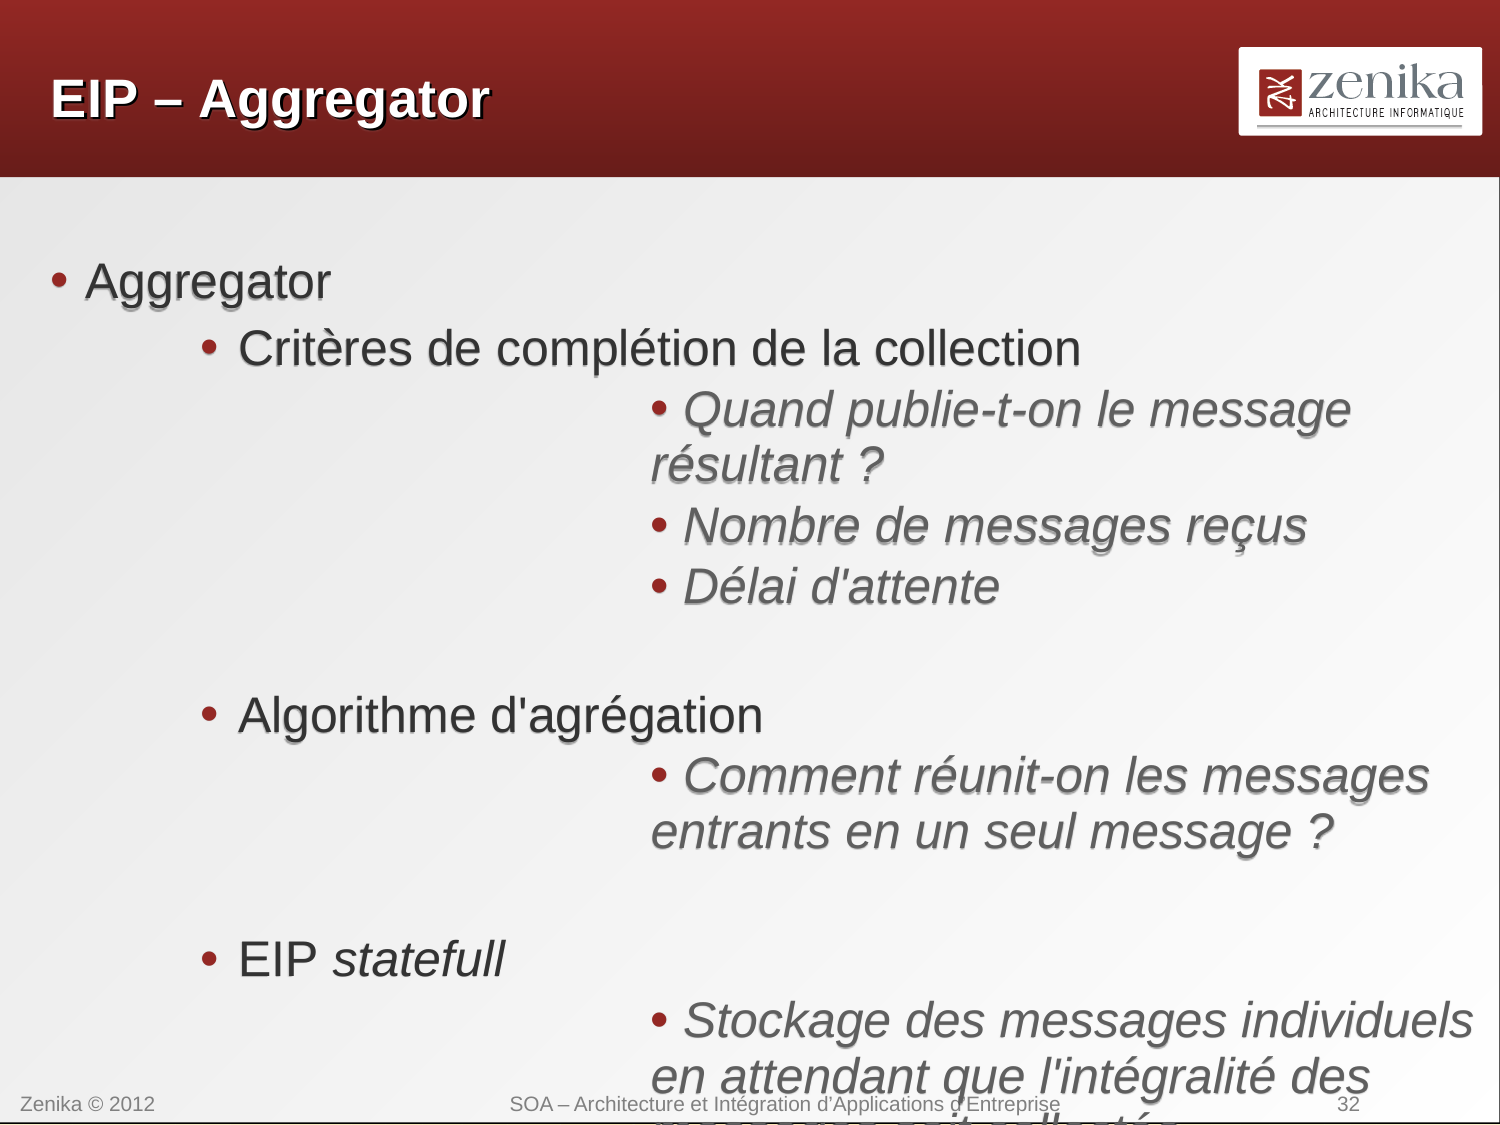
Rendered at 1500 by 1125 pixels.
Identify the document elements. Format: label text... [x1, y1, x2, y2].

title EIP – Aggregator [50, 22, 1206, 172]
subtitle Aggregator Critères de complétion de la collection Quand publie-t-on le message résultant ? Nombre de messages reçus Délai d'attente Algorithme d'agrégation Comment réunit-on les messages entrants en un seul message ? EIP statefull Stockage des messages individuels en attendant que l'intégralité des messages soit collectée [50, 249, 1477, 1064]
